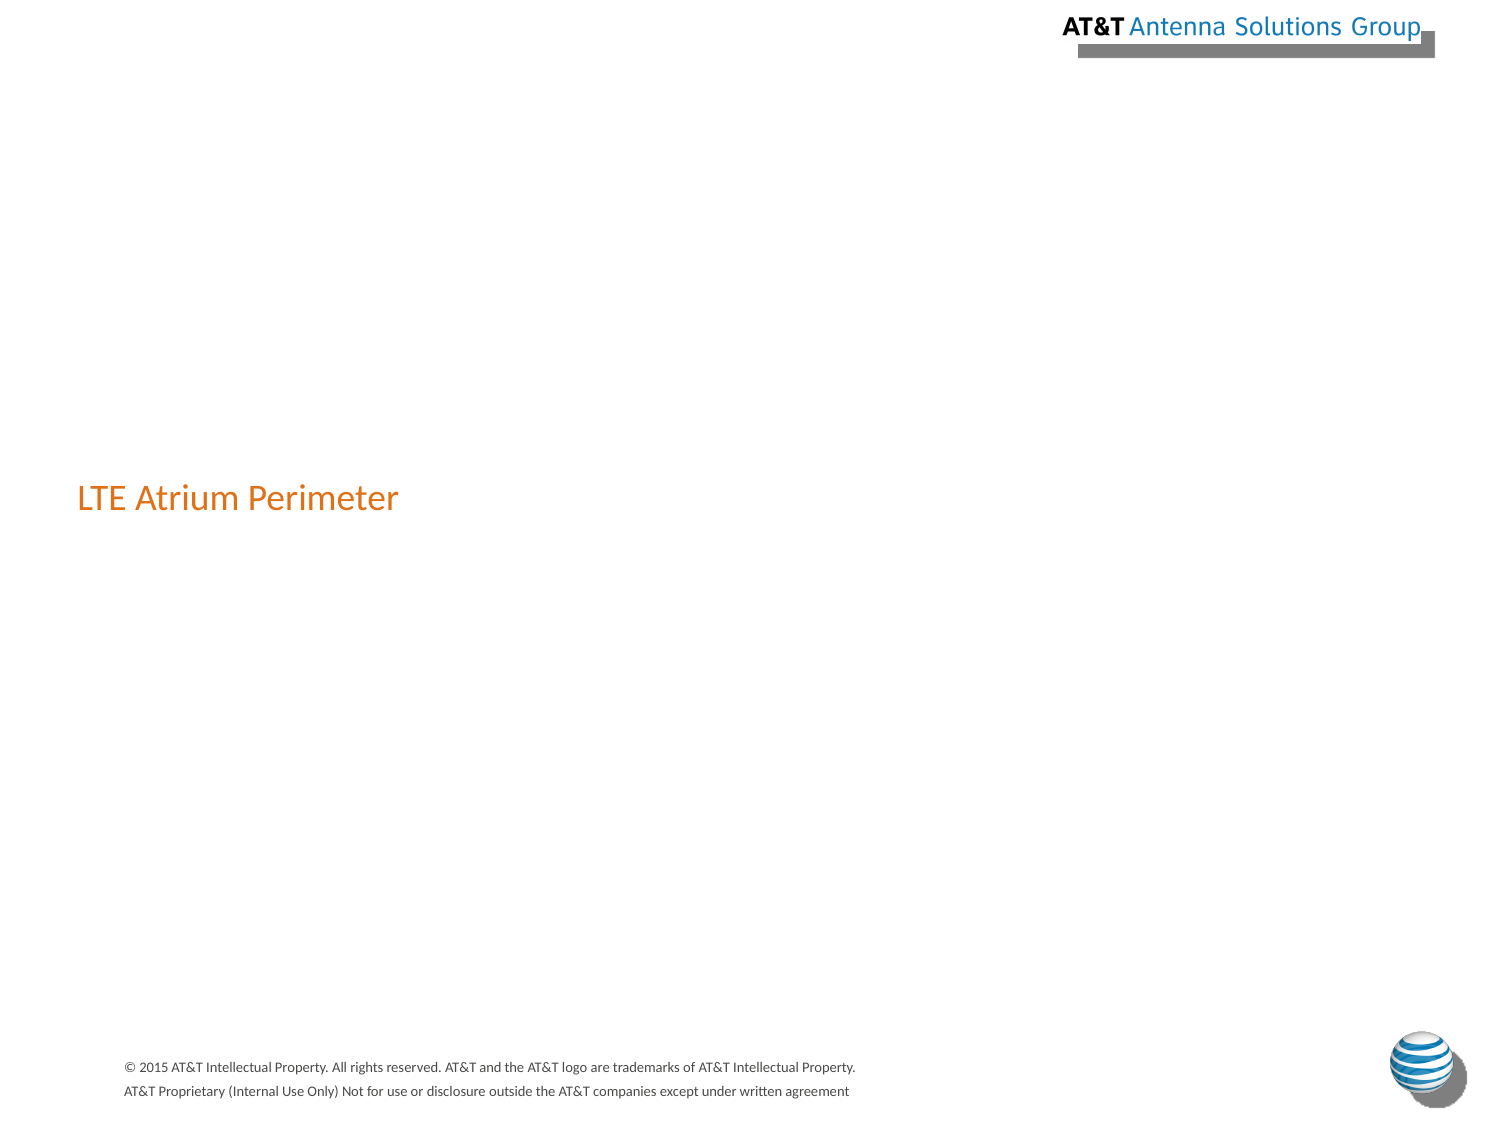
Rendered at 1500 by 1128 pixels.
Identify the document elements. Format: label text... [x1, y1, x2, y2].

text_box LTE Atrium Perimeter [62, 468, 1500, 1128]
picture [1062, 15, 1421, 44]
